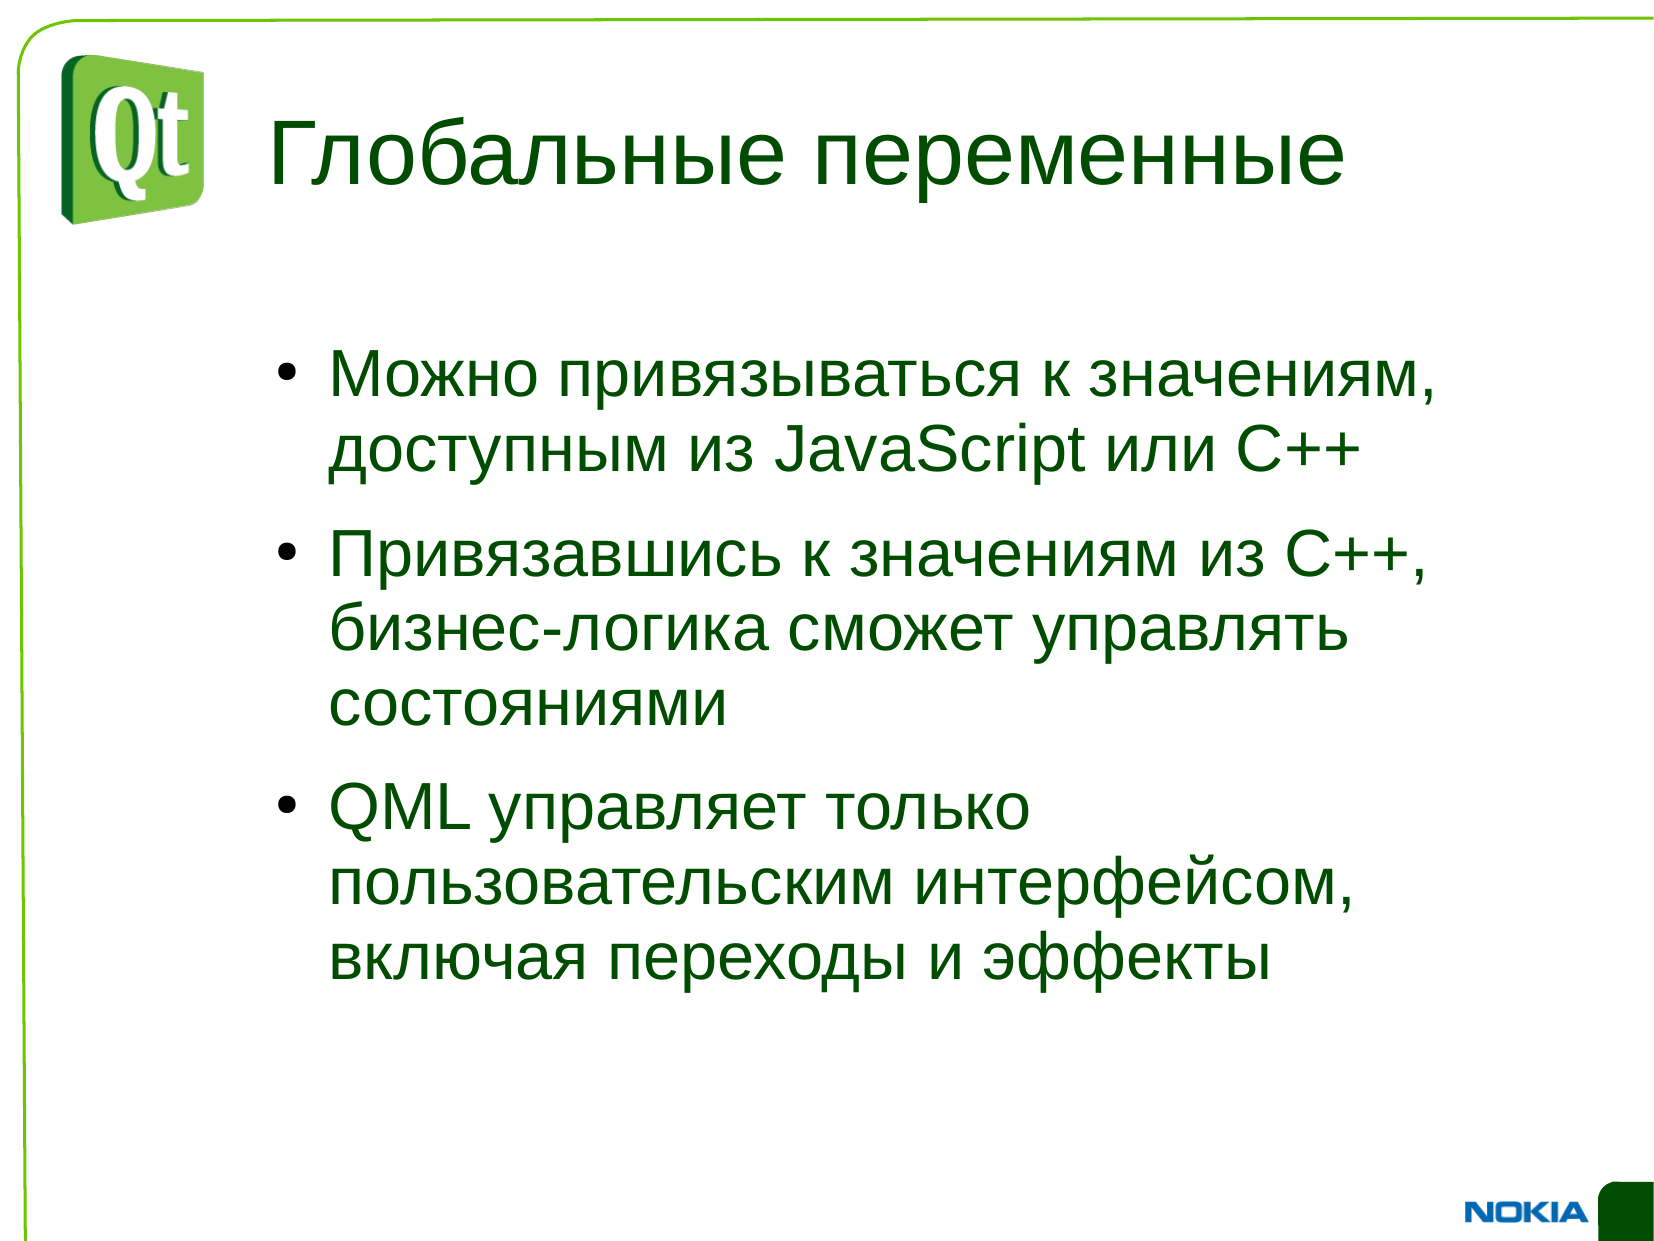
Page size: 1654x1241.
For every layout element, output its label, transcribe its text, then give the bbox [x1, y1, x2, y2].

picture [1465, 1201, 1589, 1223]
title Глобальные переменные [257, 56, 1359, 250]
list Можно привязываться к значениям, доступным из JavaScript или C++ Привязавшись к значениям из C++, бизнес-логика сможет управлять состояниями QML управляет только пользовательским интерфейсом, включая переходы и эффекты [257, 336, 1577, 1141]
picture [61, 55, 204, 225]
